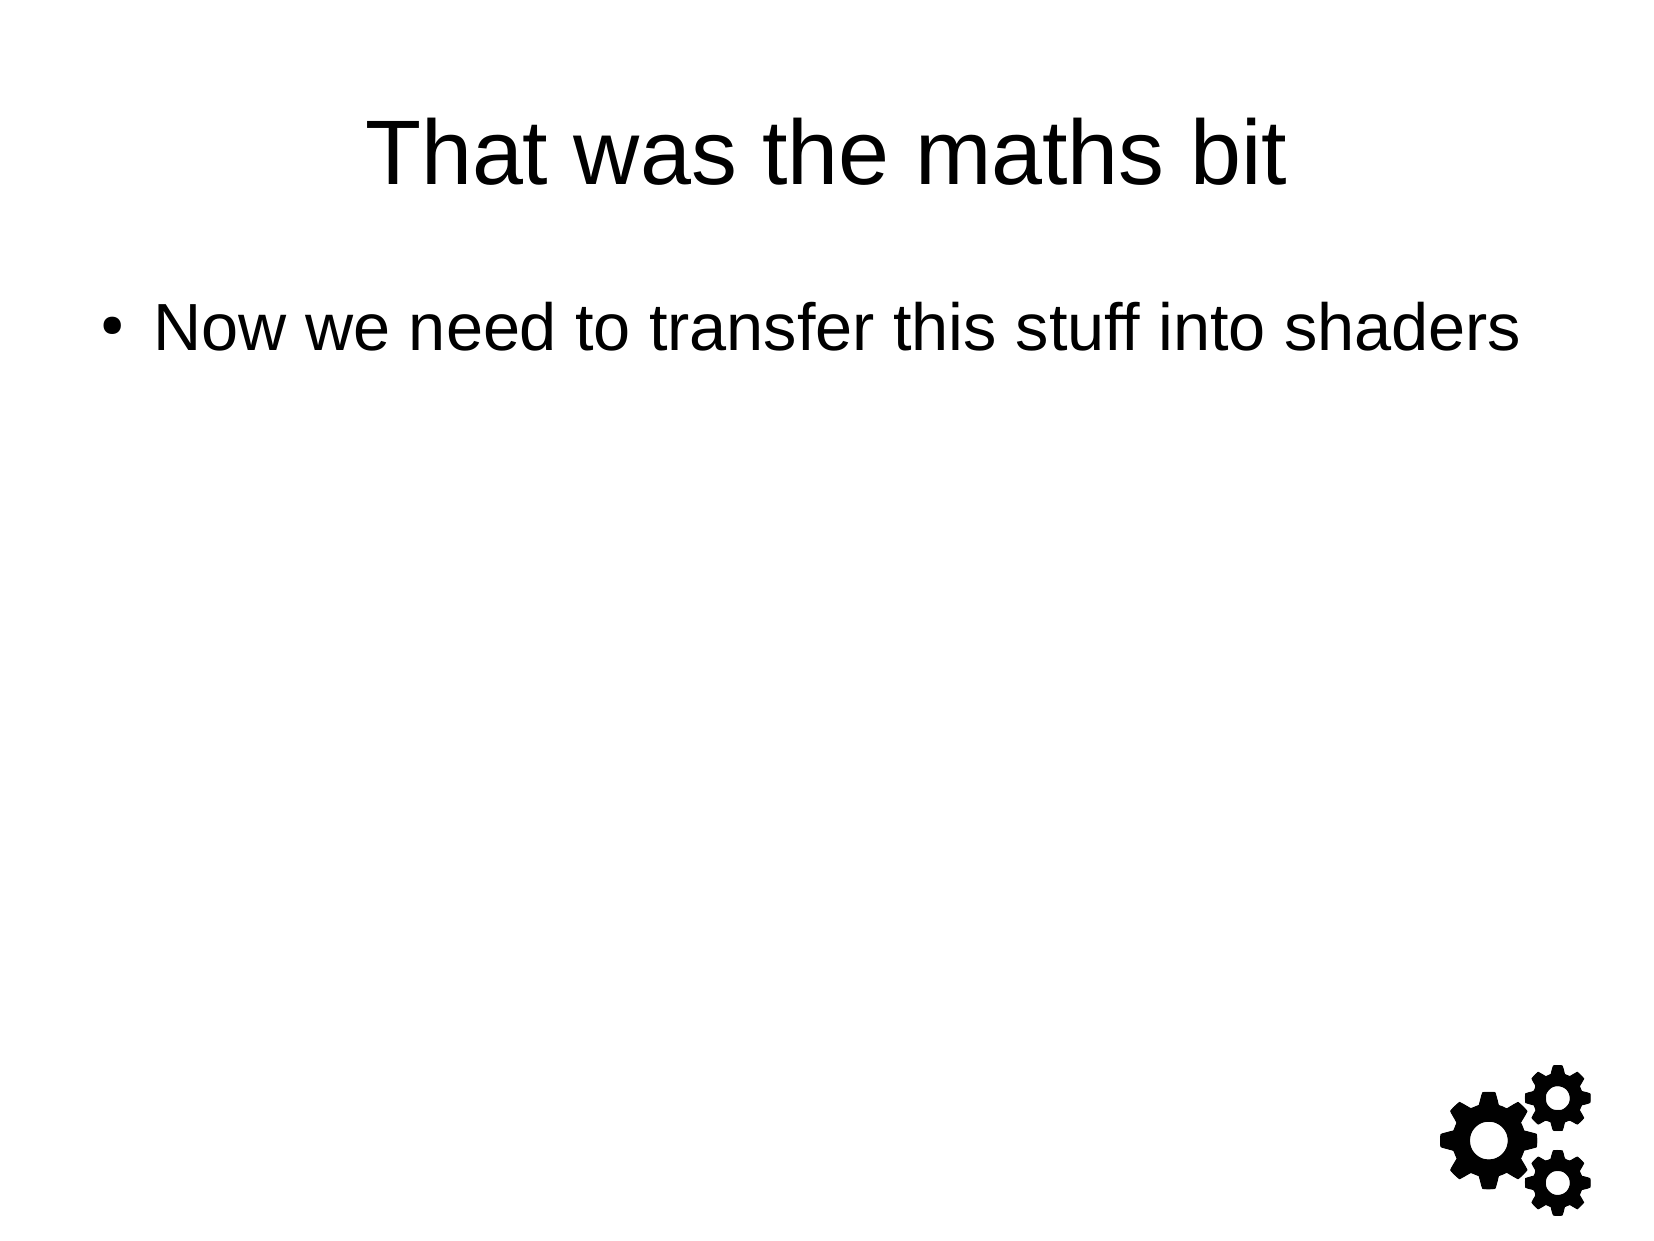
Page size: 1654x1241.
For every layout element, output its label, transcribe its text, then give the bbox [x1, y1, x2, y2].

list Now we need to transfer this stuff into shaders [82, 290, 1571, 1010]
title That was the maths bit [82, 49, 1571, 257]
picture [1440, 1065, 1591, 1216]
